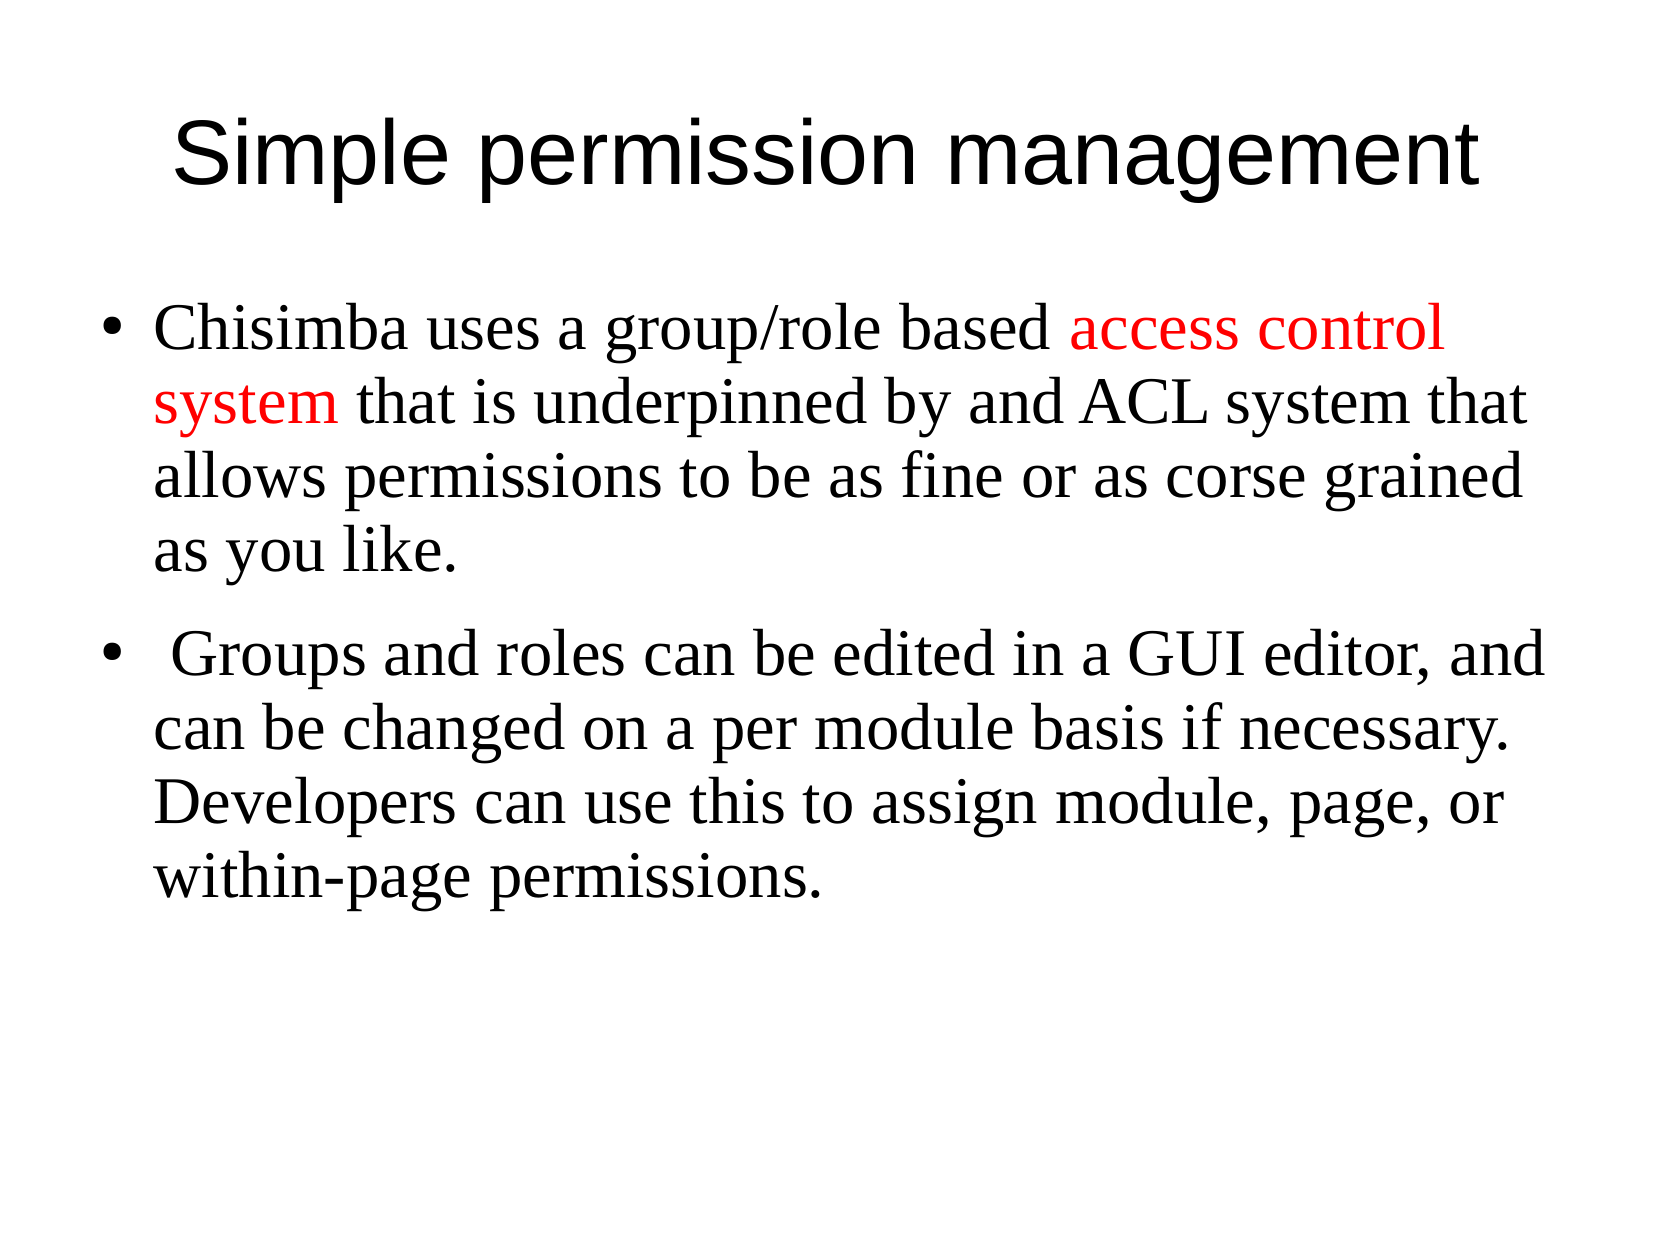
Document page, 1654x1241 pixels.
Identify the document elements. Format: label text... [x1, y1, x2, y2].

list Chisimba uses a group/role based access control system that is underpinned by and ACL system that allows permissions to be as fine or as corse grained as you like. Groups and roles can be edited in a GUI editor, and can be changed on a per module basis if necessary. Developers can use this to assign module, page, or within-page permissions. [82, 290, 1571, 1109]
title Simple permission management [82, 56, 1571, 250]
